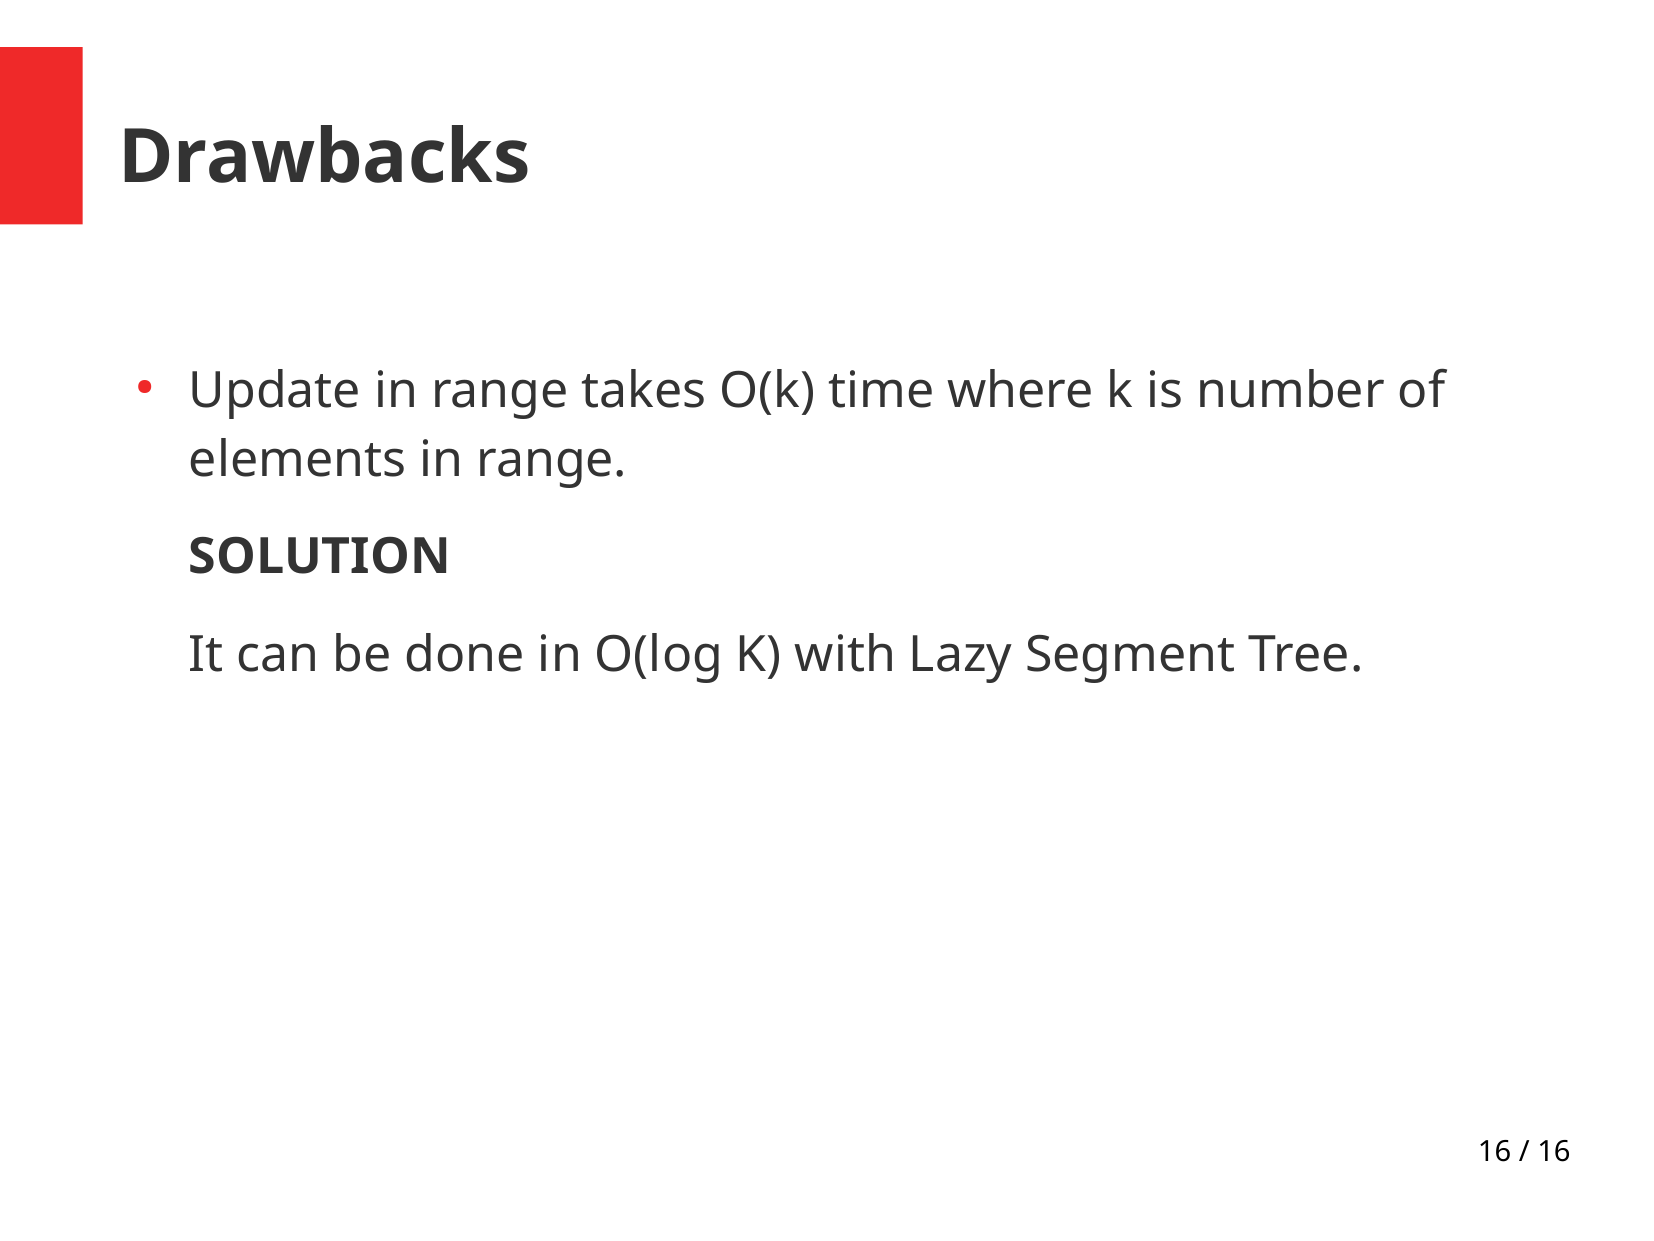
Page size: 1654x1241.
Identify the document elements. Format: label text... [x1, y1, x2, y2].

title Drawbacks [118, 49, 1571, 257]
list Update in range takes O(k) time where k is number of elements in range. SOLUTION It can be done in O(log K) with Lazy Segment Tree. [118, 354, 1536, 1074]
